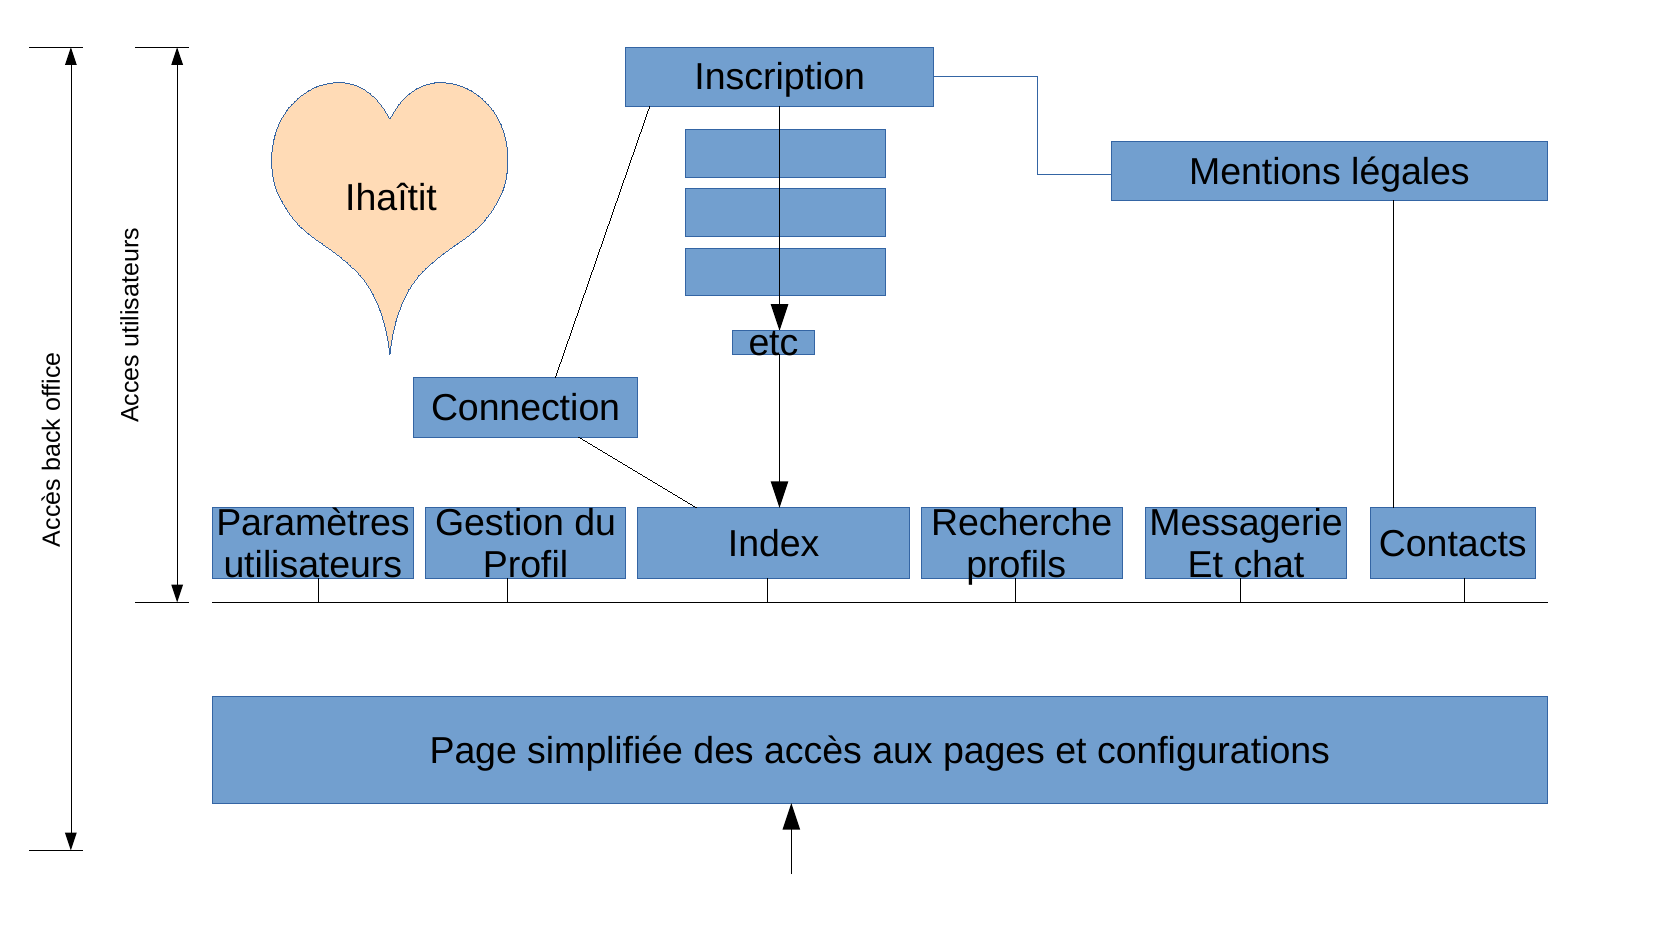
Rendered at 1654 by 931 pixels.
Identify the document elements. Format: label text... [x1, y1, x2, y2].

text_box [685, 129, 779, 178]
text_box Inscription [625, 47, 934, 107]
text_box Contacts [1370, 507, 1536, 579]
text_box [780, 188, 886, 237]
text_box etc [732, 330, 815, 355]
text_box etc [753, 337, 764, 343]
text_box Index [637, 507, 910, 579]
text_box Recherche profils [921, 507, 1123, 579]
text_box Gestion du Profil [425, 507, 626, 579]
text_box [685, 188, 779, 237]
text_box [780, 248, 886, 296]
text_box Ihaîtit [271, 82, 508, 355]
text_box Paramètres utilisateurs [212, 507, 414, 579]
text_box [780, 129, 886, 178]
text_box Connection [413, 377, 638, 438]
text_box Page simplifiée des accès aux pages et configurations [212, 696, 1548, 804]
text_box Messagerie Et chat [1145, 507, 1347, 579]
text_box Mentions légales [1111, 141, 1548, 201]
text_box [685, 248, 779, 296]
